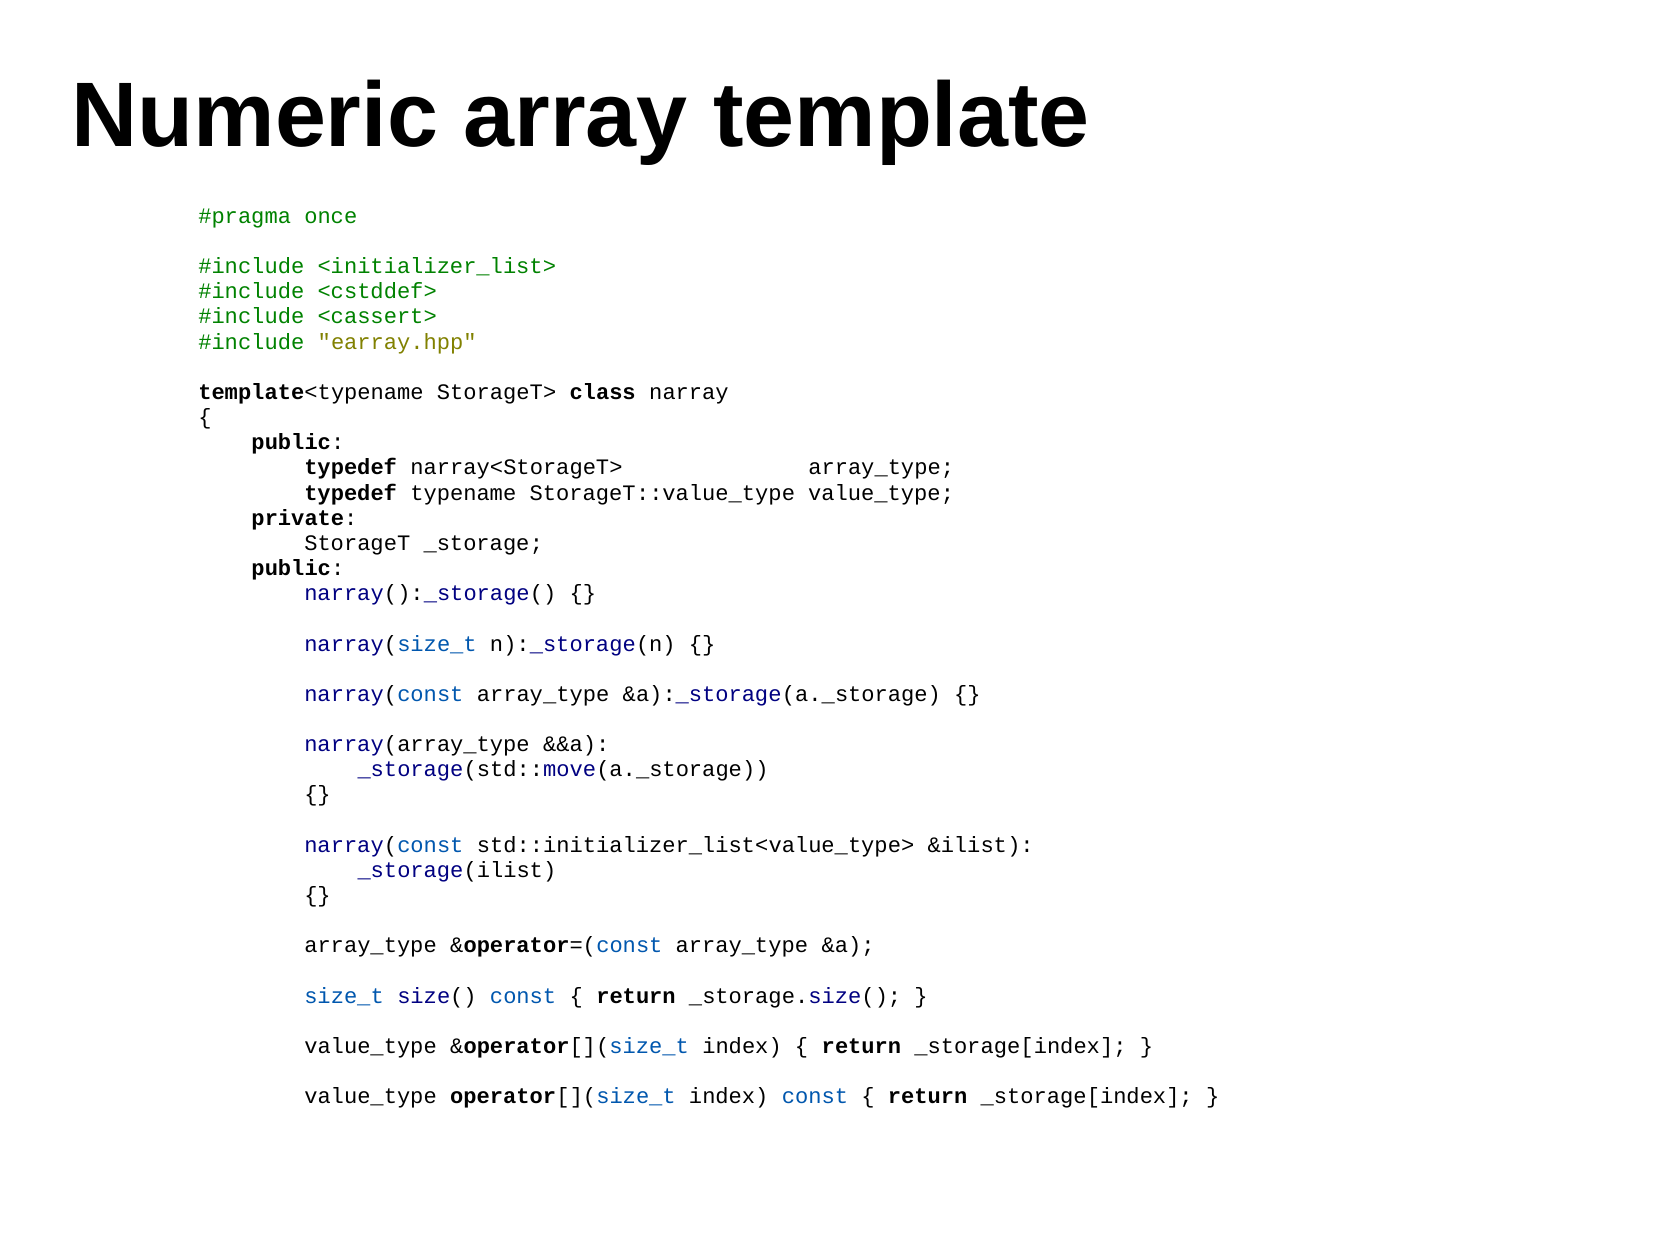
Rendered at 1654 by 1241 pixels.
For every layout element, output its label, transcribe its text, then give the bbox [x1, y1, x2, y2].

title Numeric array template [71, 49, 1560, 181]
chart [71, 181, 1534, 1111]
